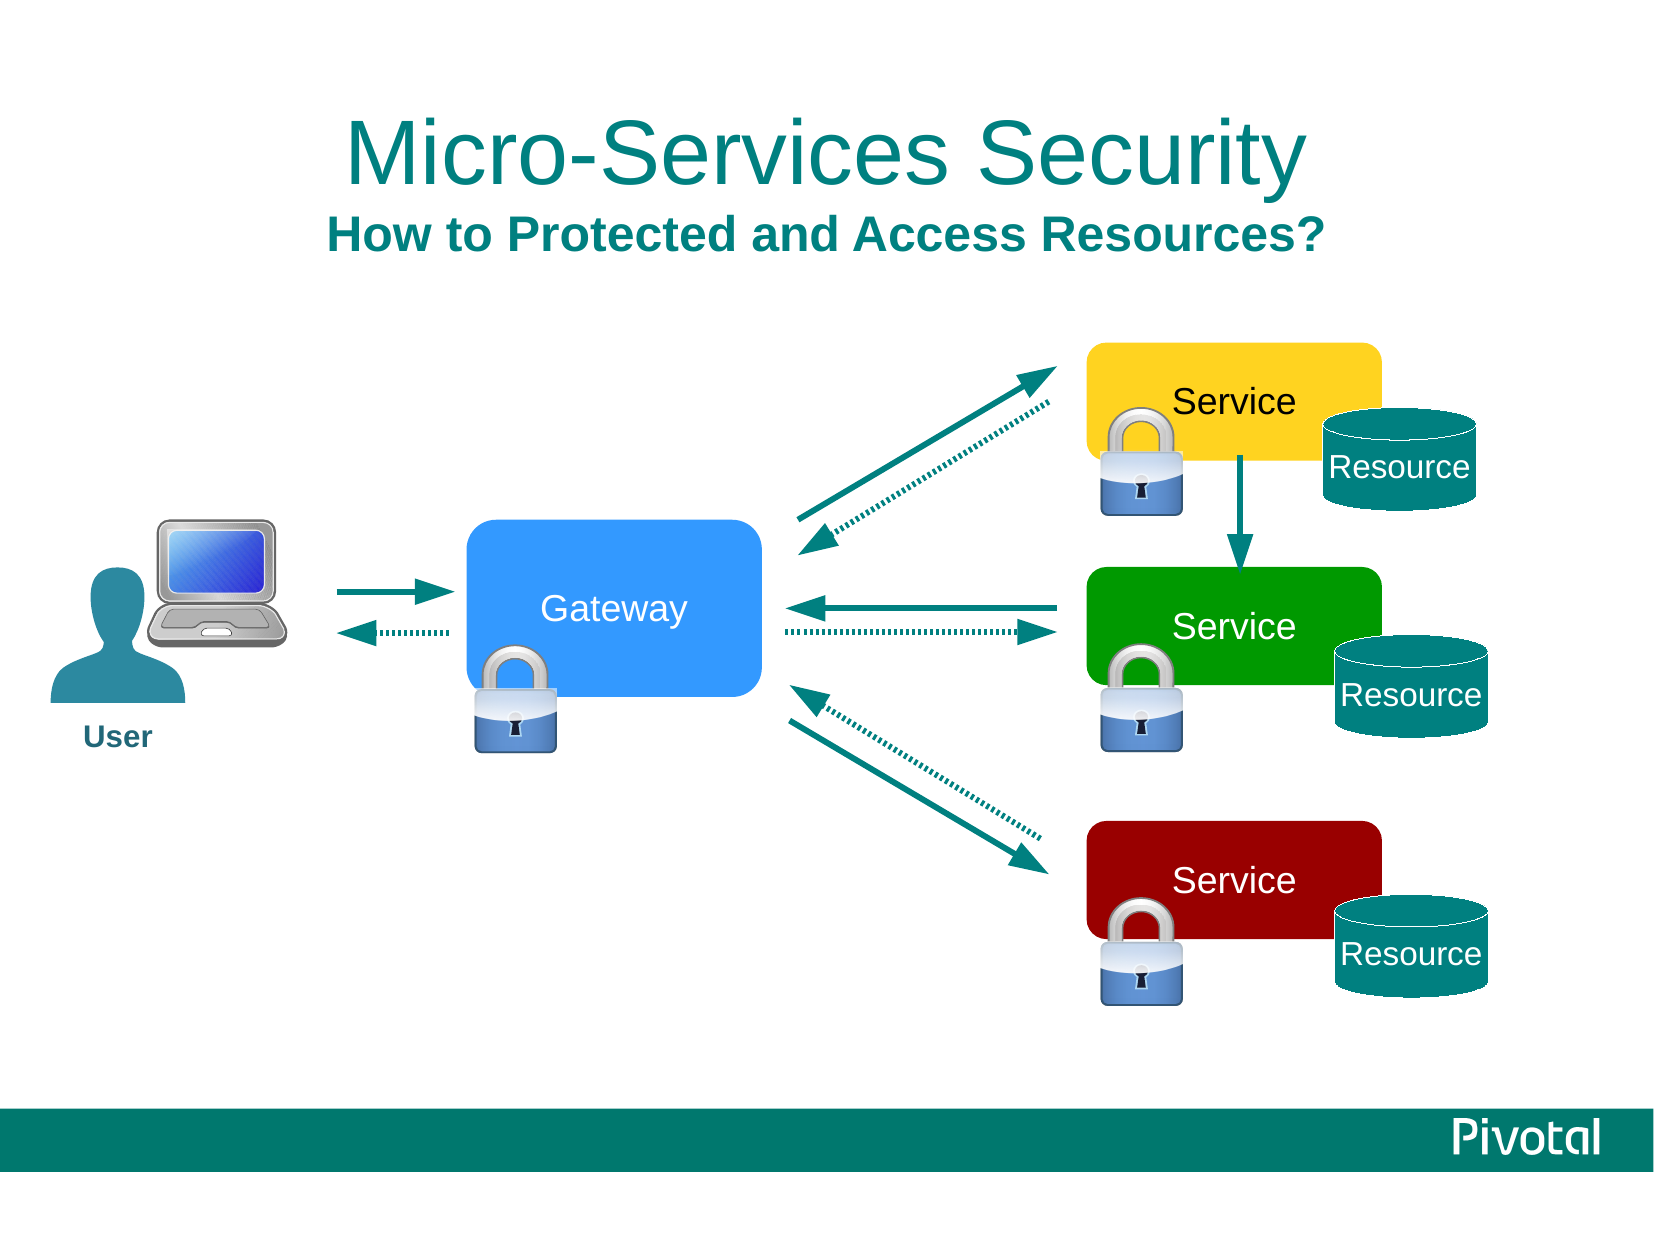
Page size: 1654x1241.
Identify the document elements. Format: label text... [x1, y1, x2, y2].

text_box How to Protected and Access Resources? [0, 198, 1654, 274]
picture [1078, 395, 1205, 528]
text_box Resource [1322, 407, 1477, 512]
text_box Resource [1334, 894, 1489, 999]
picture [452, 633, 579, 765]
text_box Gateway [466, 519, 762, 697]
picture [1078, 631, 1205, 764]
title Micro-Services Security [82, 49, 1571, 198]
text_box User [47, 711, 189, 768]
text_box Service [1086, 820, 1382, 940]
picture [50, 496, 308, 703]
text_box Service [1086, 566, 1382, 686]
picture [1078, 885, 1205, 1018]
text_box Service [1086, 342, 1382, 461]
picture [1452, 1115, 1601, 1158]
text_box Resource [1334, 634, 1489, 739]
